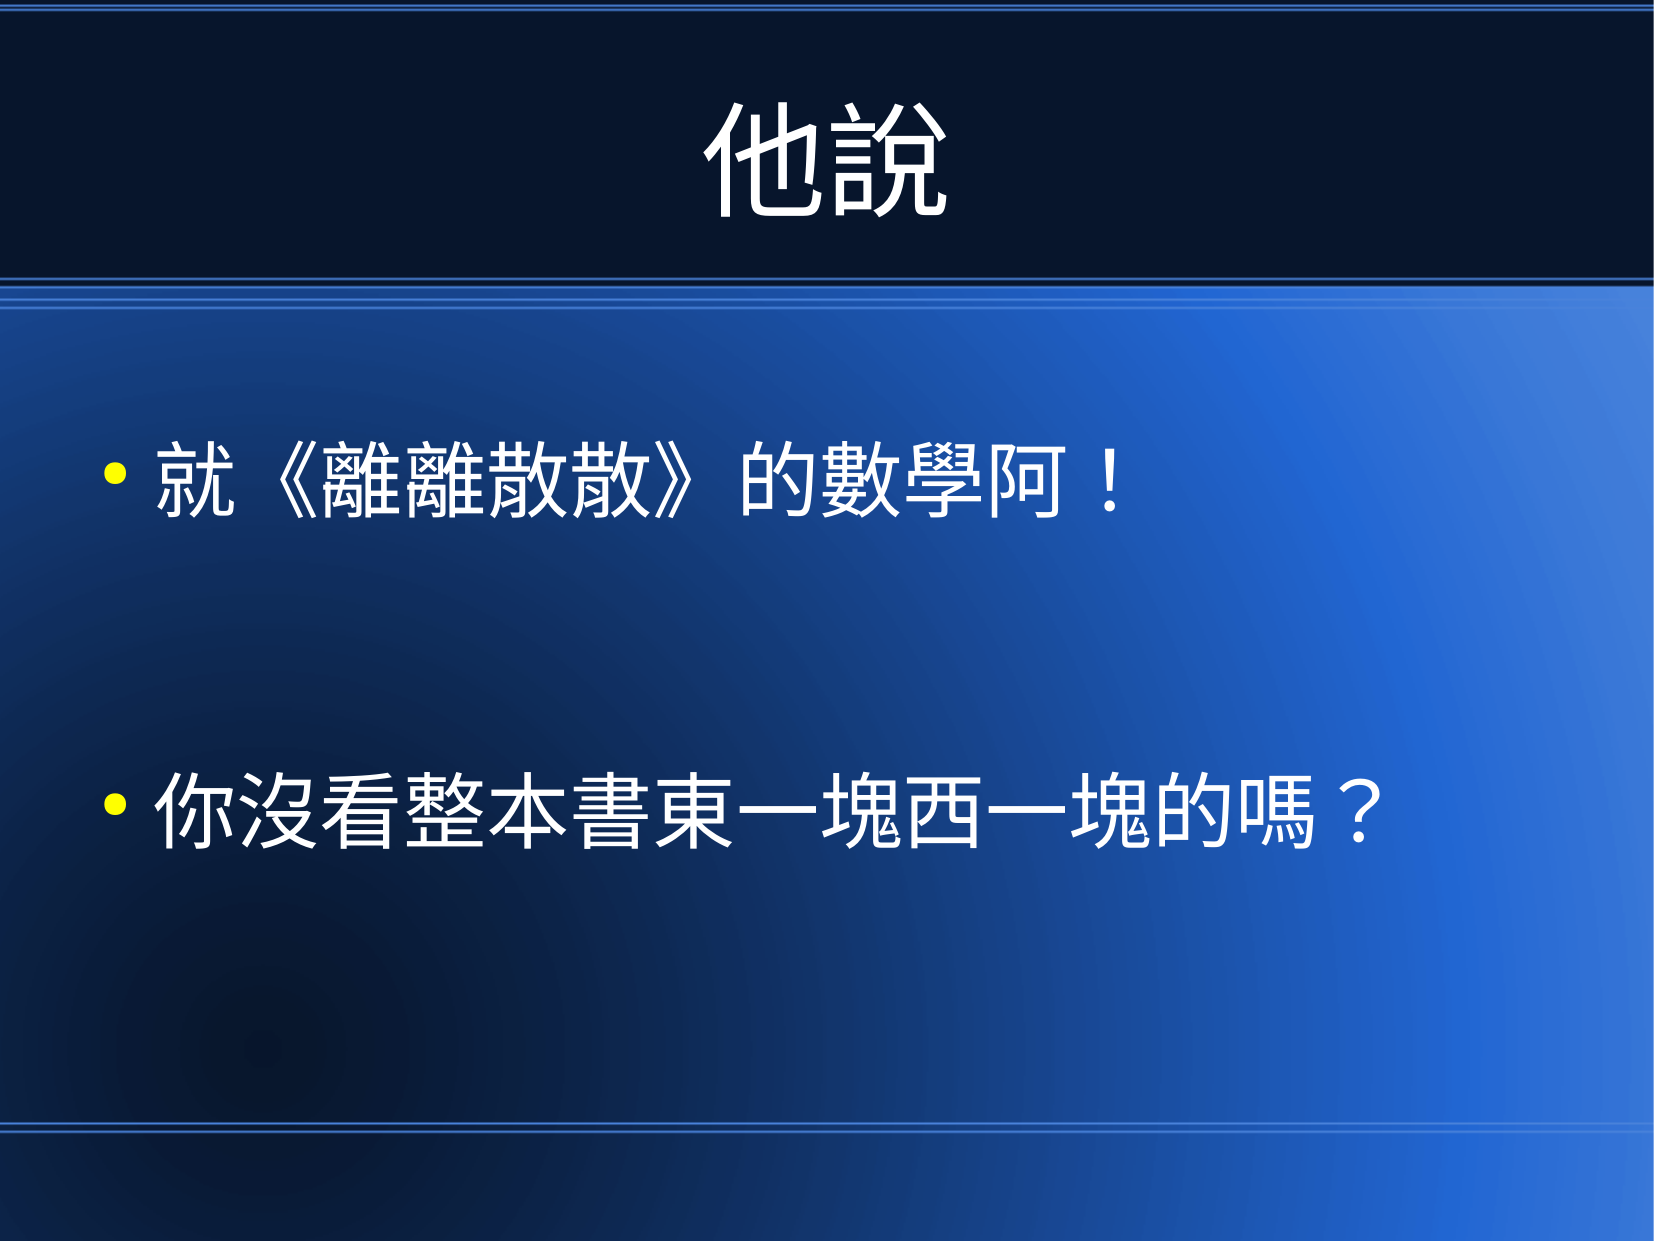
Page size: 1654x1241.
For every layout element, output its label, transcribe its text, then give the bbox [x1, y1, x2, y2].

list 就《離離散散》的數學阿！ 你沒看整本書東一塊西一塊的嗎？ [82, 355, 1571, 1241]
title 他說 [82, 49, 1571, 257]
picture [0, 0, 1654, 1241]
